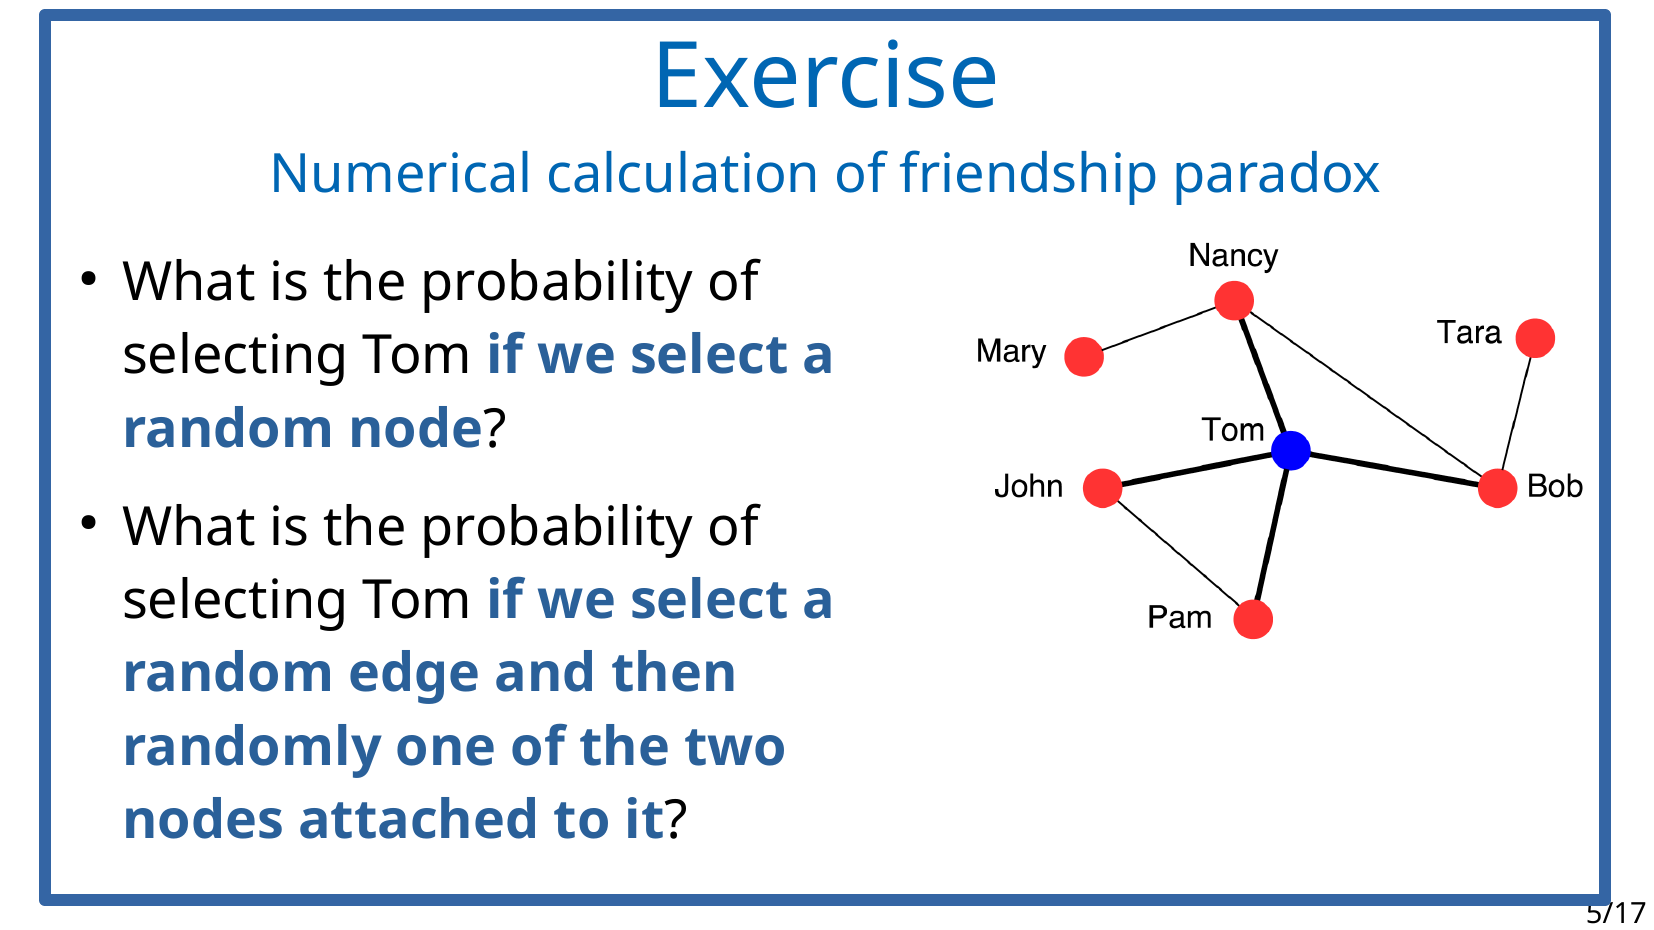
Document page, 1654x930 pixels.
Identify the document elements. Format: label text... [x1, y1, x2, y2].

picture [972, 231, 1591, 646]
list What is the probability of selecting Tom if we select a random node? What is the probability of selecting Tom if we select a random edge and then randomly one of the two nodes attached to it? [64, 242, 883, 856]
title Exercise Numerical calculation of friendship paradox [82, 21, 1571, 198]
